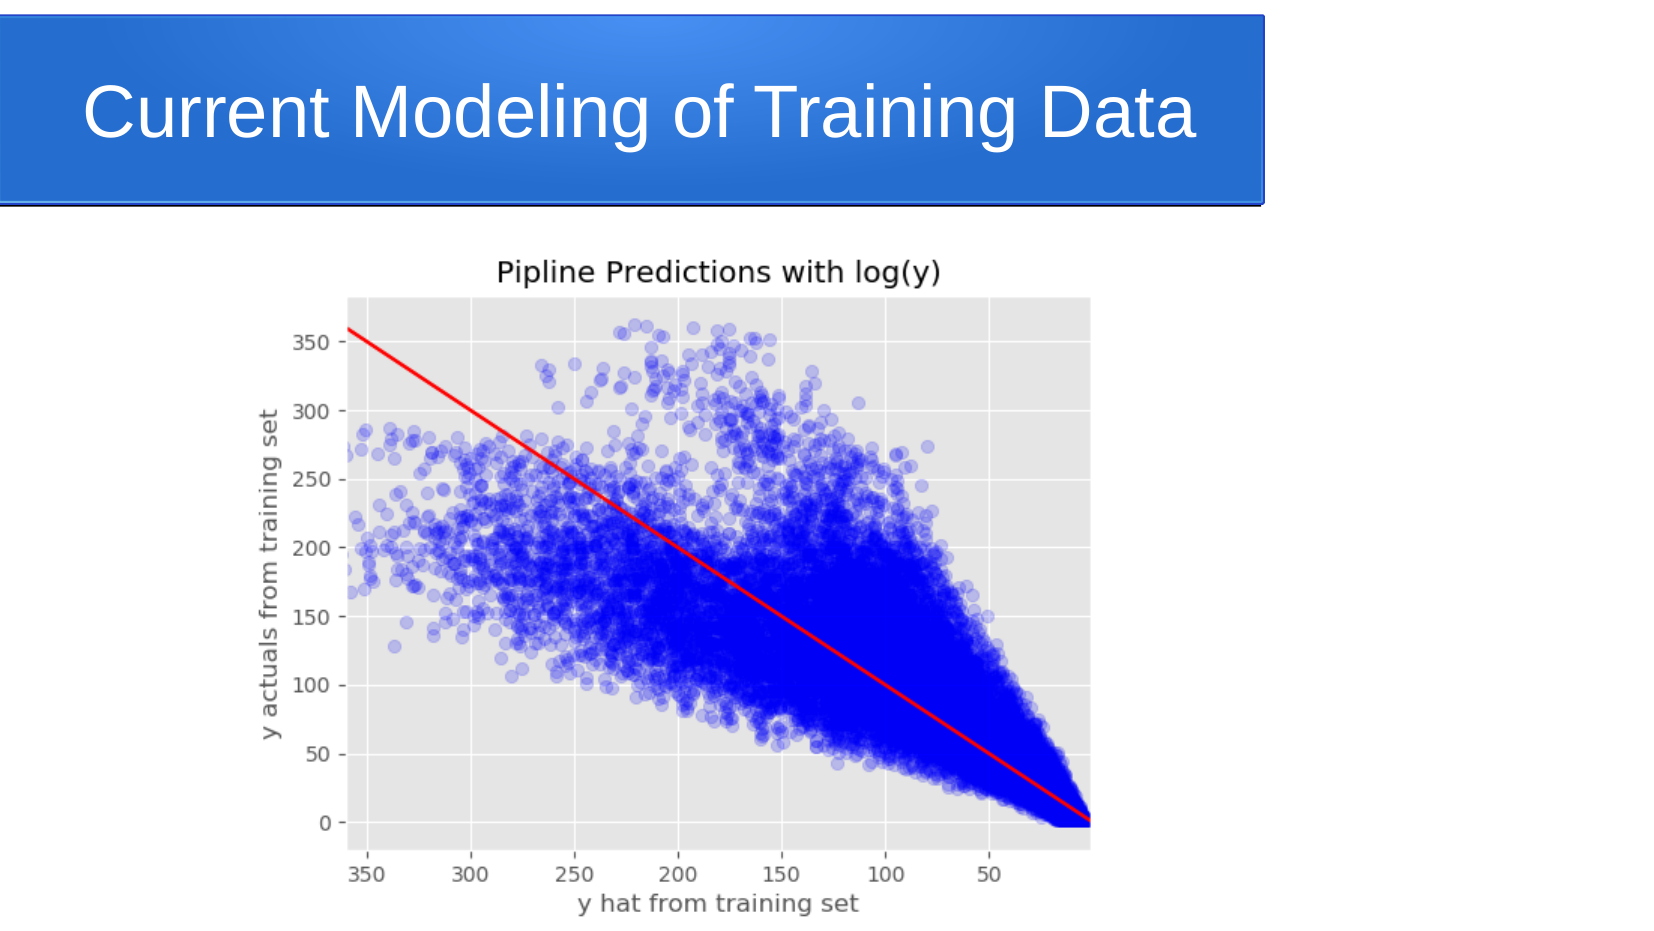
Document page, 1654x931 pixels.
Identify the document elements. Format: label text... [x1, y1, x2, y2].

title Current Modeling of Training Data [82, 35, 1235, 189]
picture [226, 209, 1187, 930]
